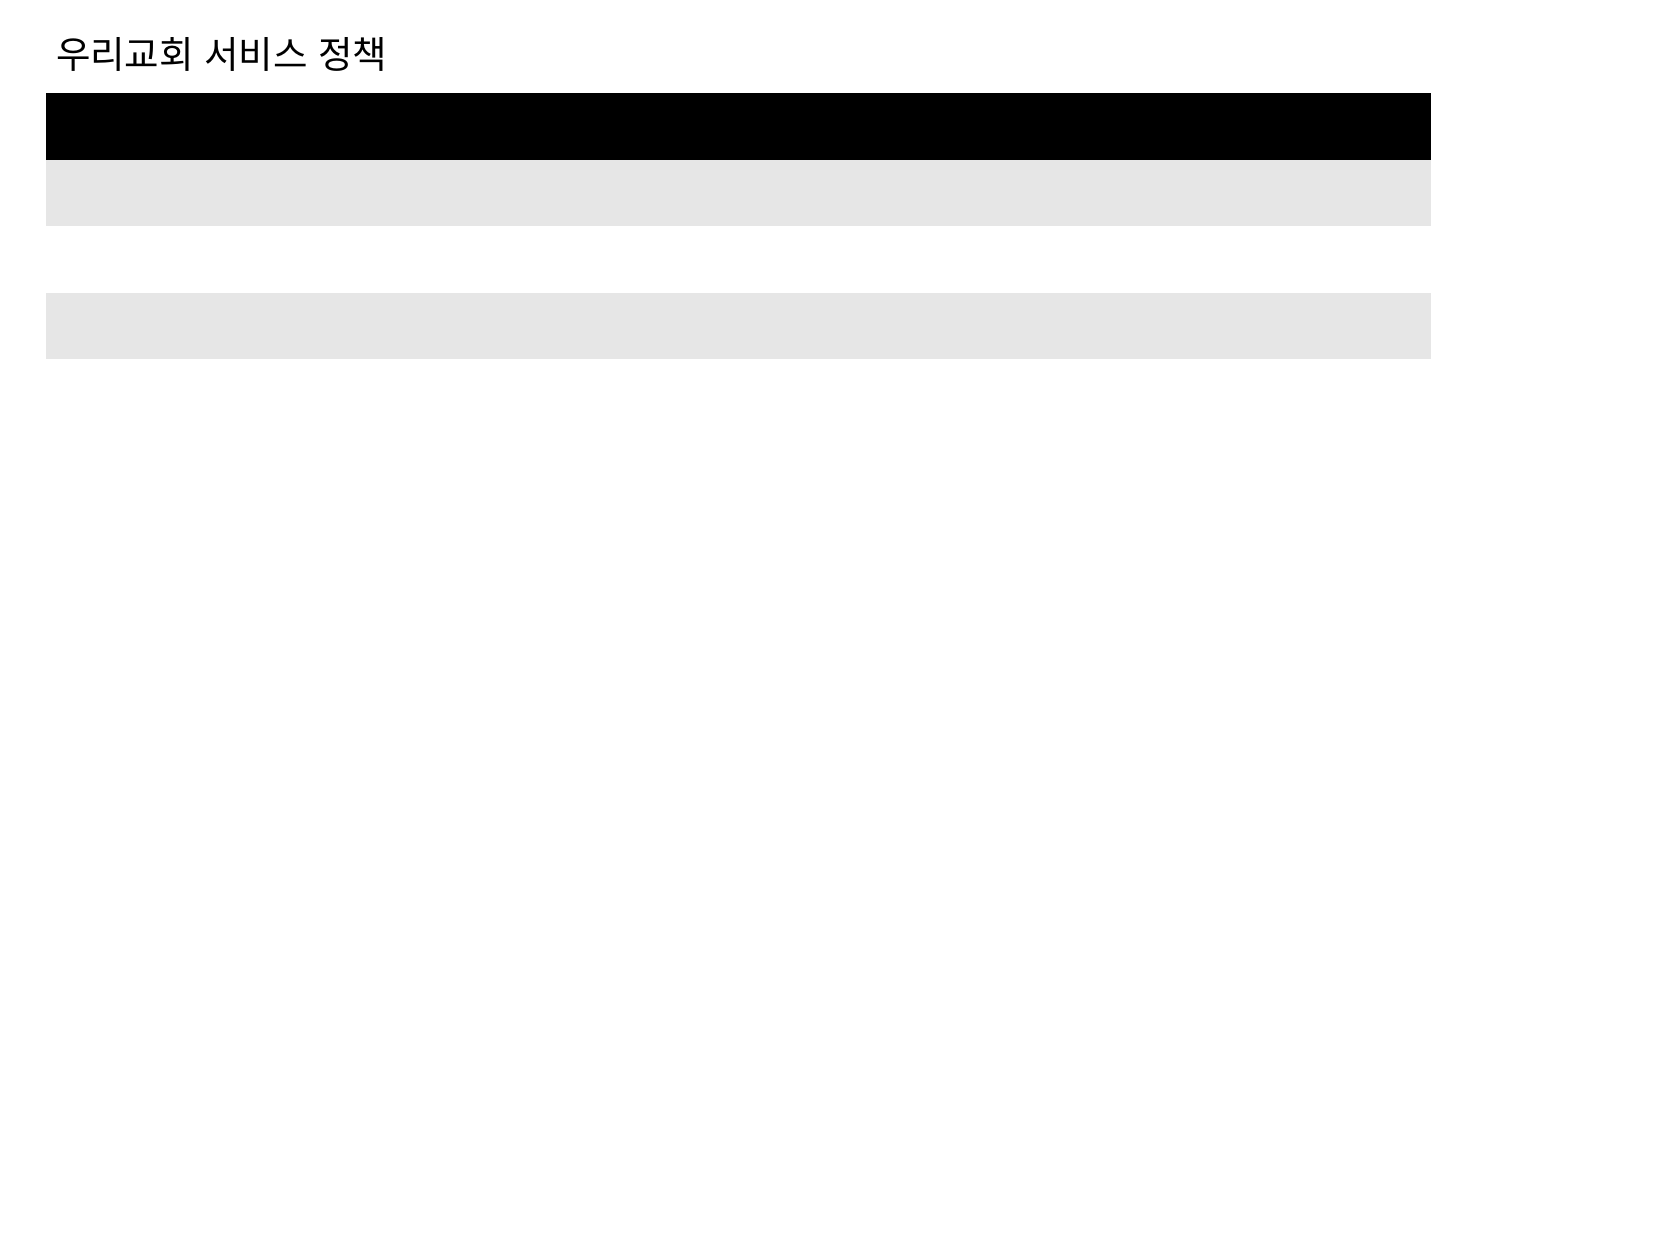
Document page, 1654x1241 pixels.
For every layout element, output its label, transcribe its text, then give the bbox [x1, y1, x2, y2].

table_cell [317, 226, 599, 293]
table_cell [599, 160, 1431, 226]
table_cell [317, 293, 599, 359]
table_cell [46, 359, 317, 426]
table_header [317, 93, 599, 160]
table_cell [46, 226, 317, 293]
table_header [599, 93, 1431, 160]
table_cell [317, 160, 599, 226]
table_cell [46, 160, 317, 226]
table_cell [599, 359, 1431, 426]
table_header [46, 93, 317, 160]
text_box 우리교회 서비스 정책 [41, 17, 431, 79]
table_cell [599, 293, 1431, 359]
table_cell [599, 226, 1431, 293]
table_cell [317, 359, 599, 426]
table_cell [46, 293, 317, 359]
